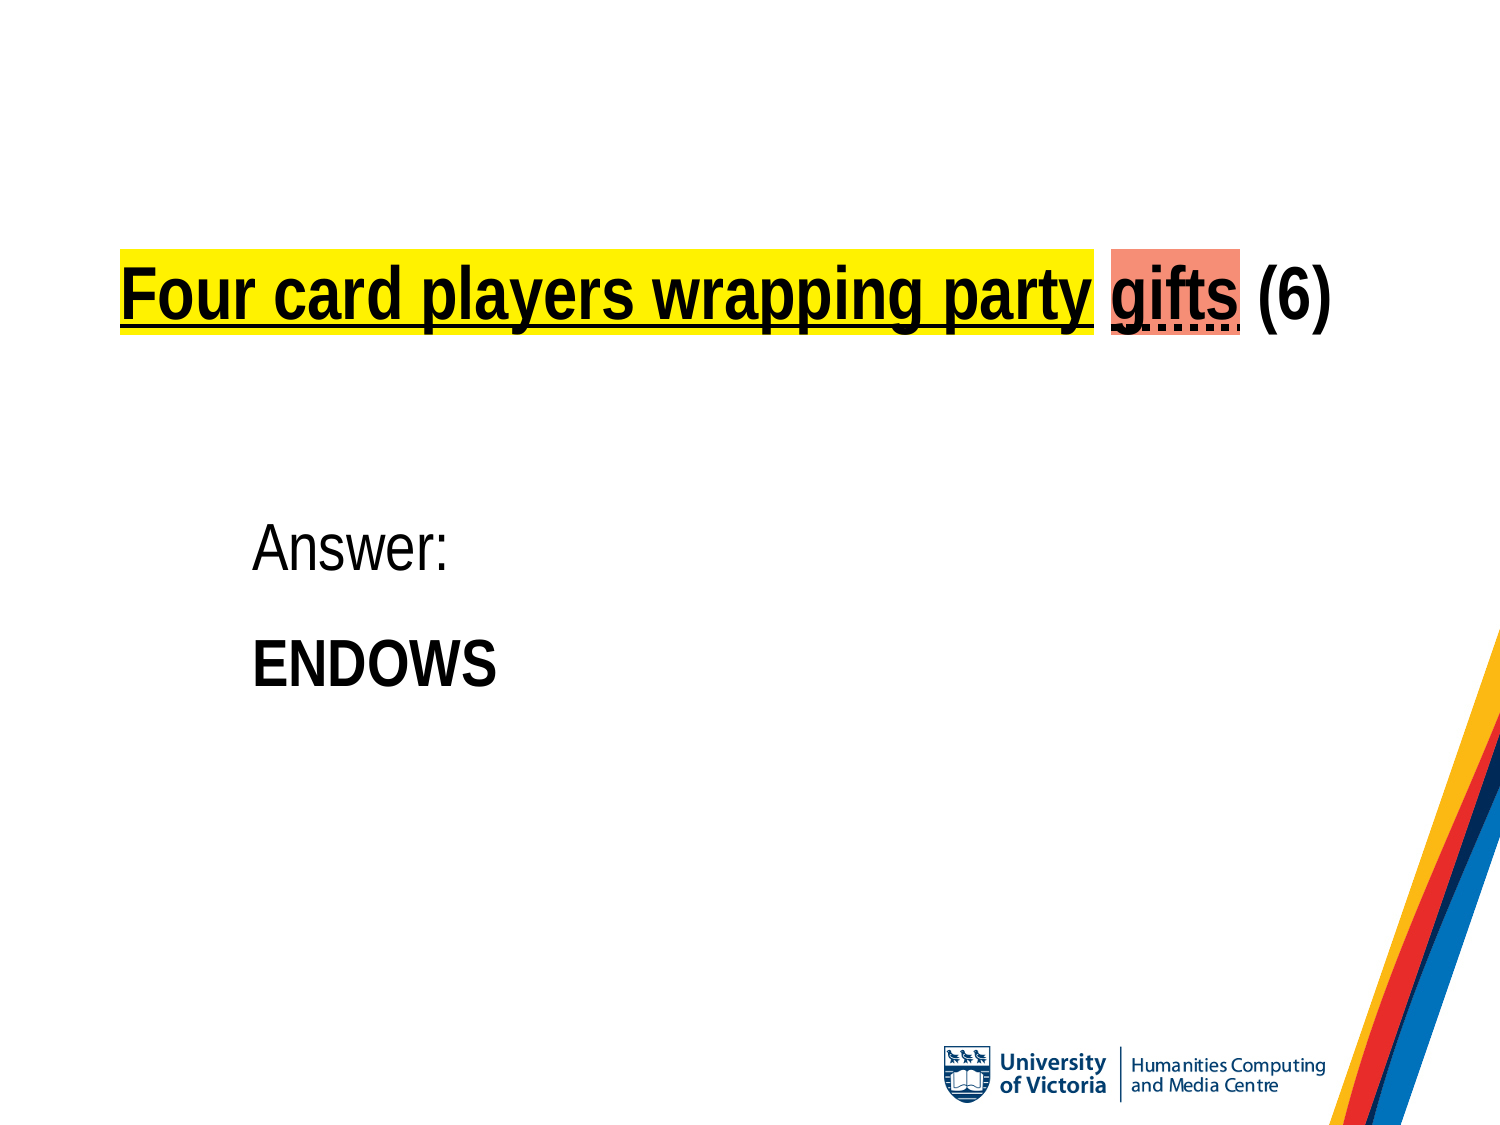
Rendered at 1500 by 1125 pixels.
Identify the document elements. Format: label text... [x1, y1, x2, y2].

picture [0, 0, 1500, 1125]
list Answer: ENDOWS [181, 507, 1209, 1015]
title Four card players wrapping party gifts (6) [120, 198, 1380, 386]
